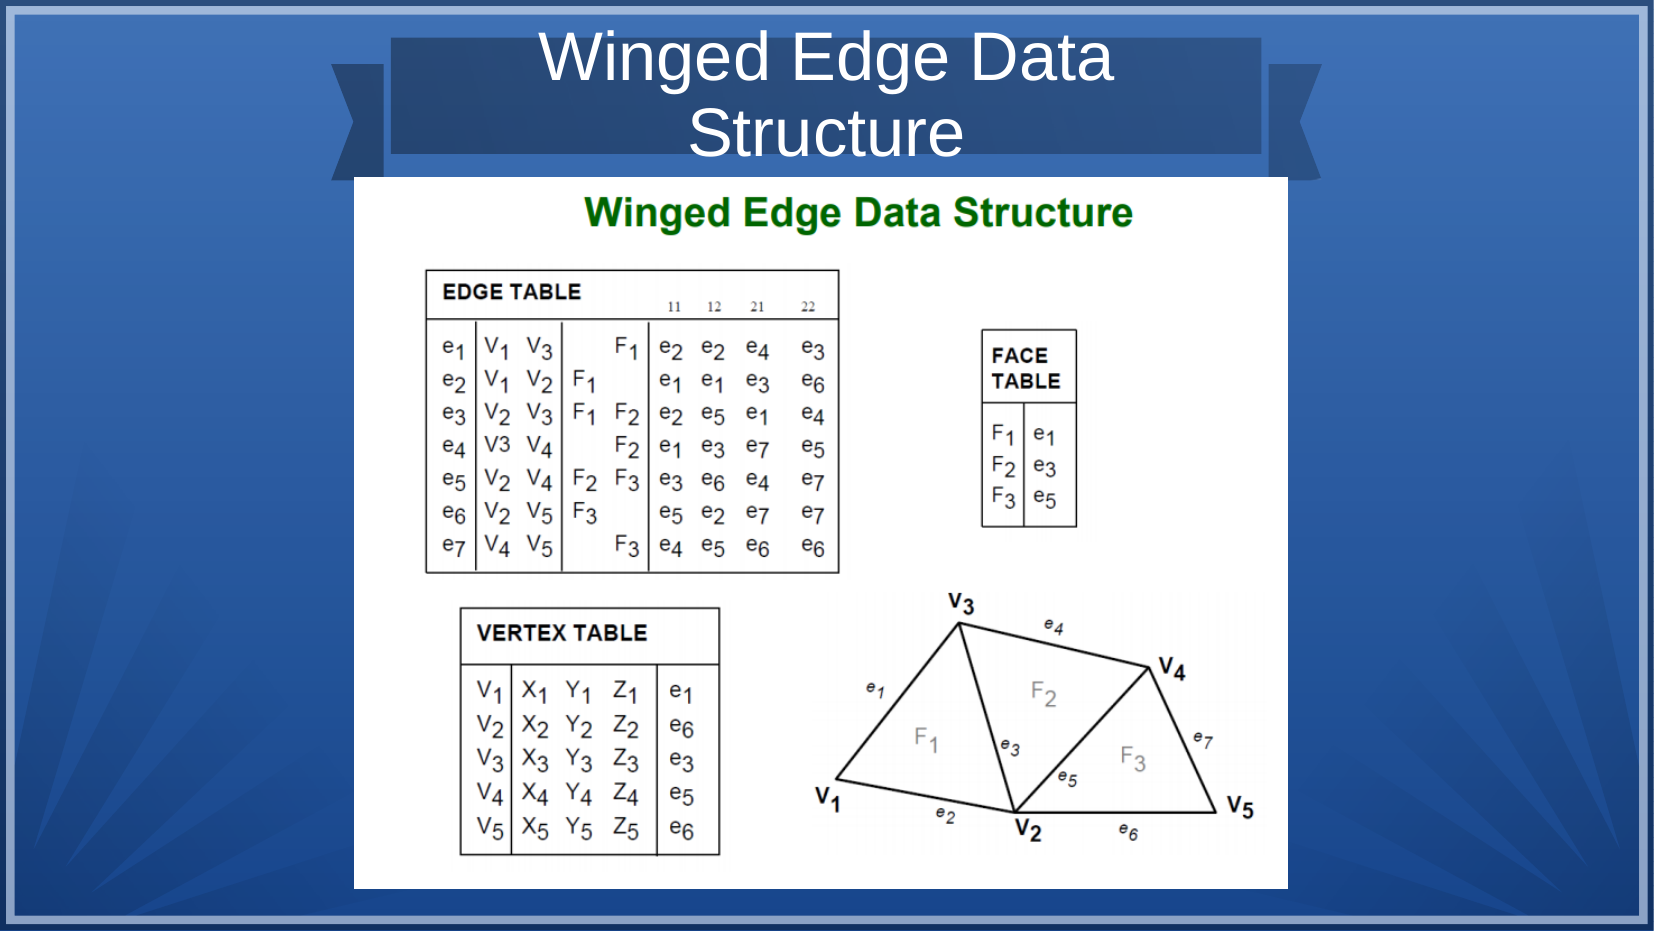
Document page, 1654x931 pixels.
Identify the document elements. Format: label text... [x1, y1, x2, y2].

title Winged Edge Data Structure [389, 17, 1264, 172]
picture [354, 177, 1288, 889]
